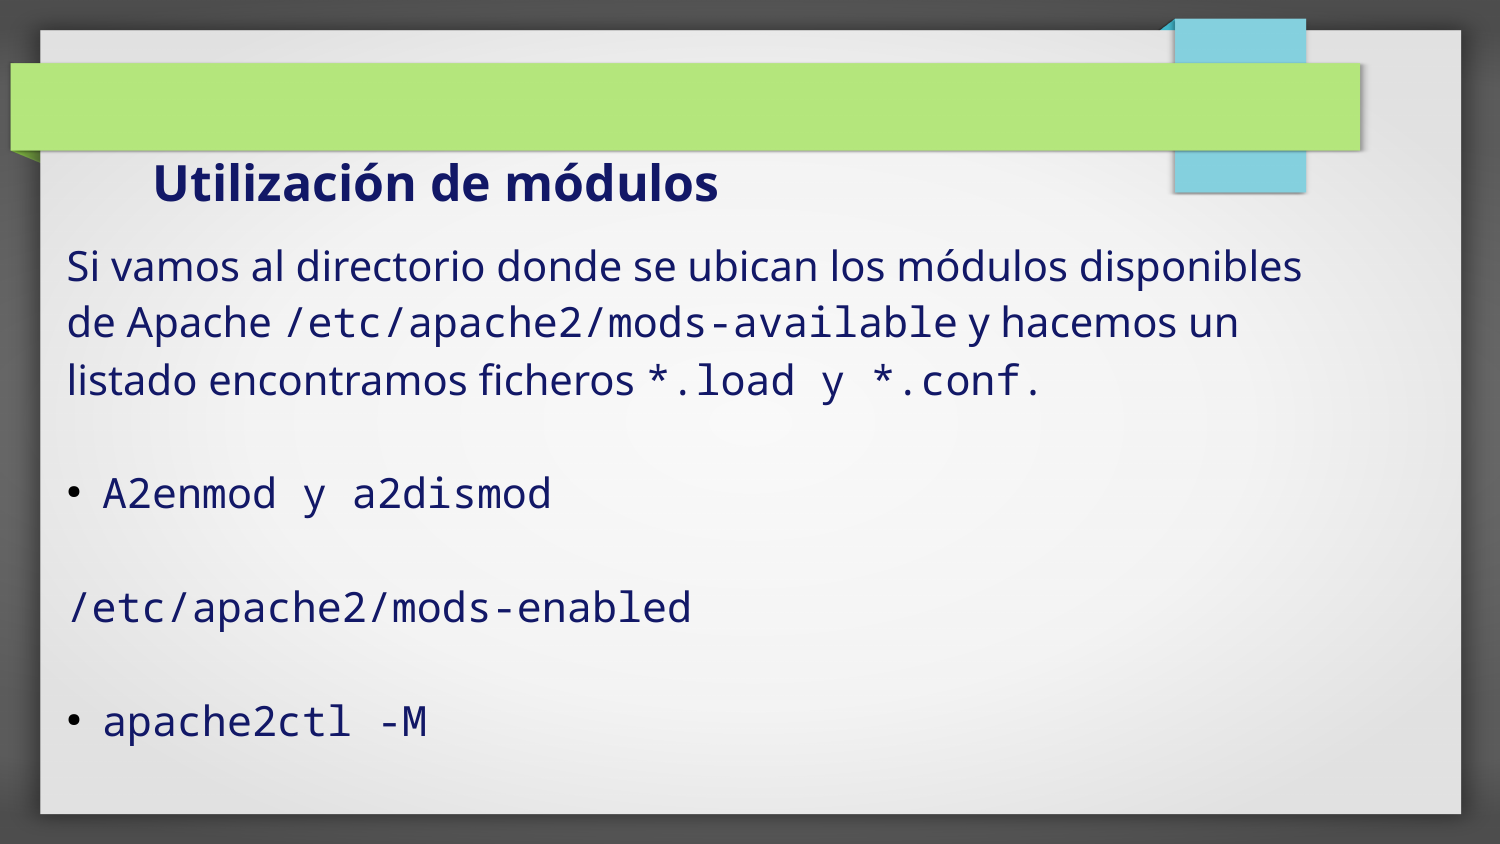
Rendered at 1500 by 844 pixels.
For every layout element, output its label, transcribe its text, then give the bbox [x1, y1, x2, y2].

title Utilización de módulos [137, 146, 1011, 227]
picture [0, 0, 1500, 844]
text_box Si vamos al directorio donde se ubican los módulos disponibles de Apache /etc/apache2/mods-available y hacemos un listado encontramos ficheros *.load y *.conf. A2enmod y a2dismod /etc/apache2/mods-enabled apache2ctl -M [66, 236, 1323, 844]
